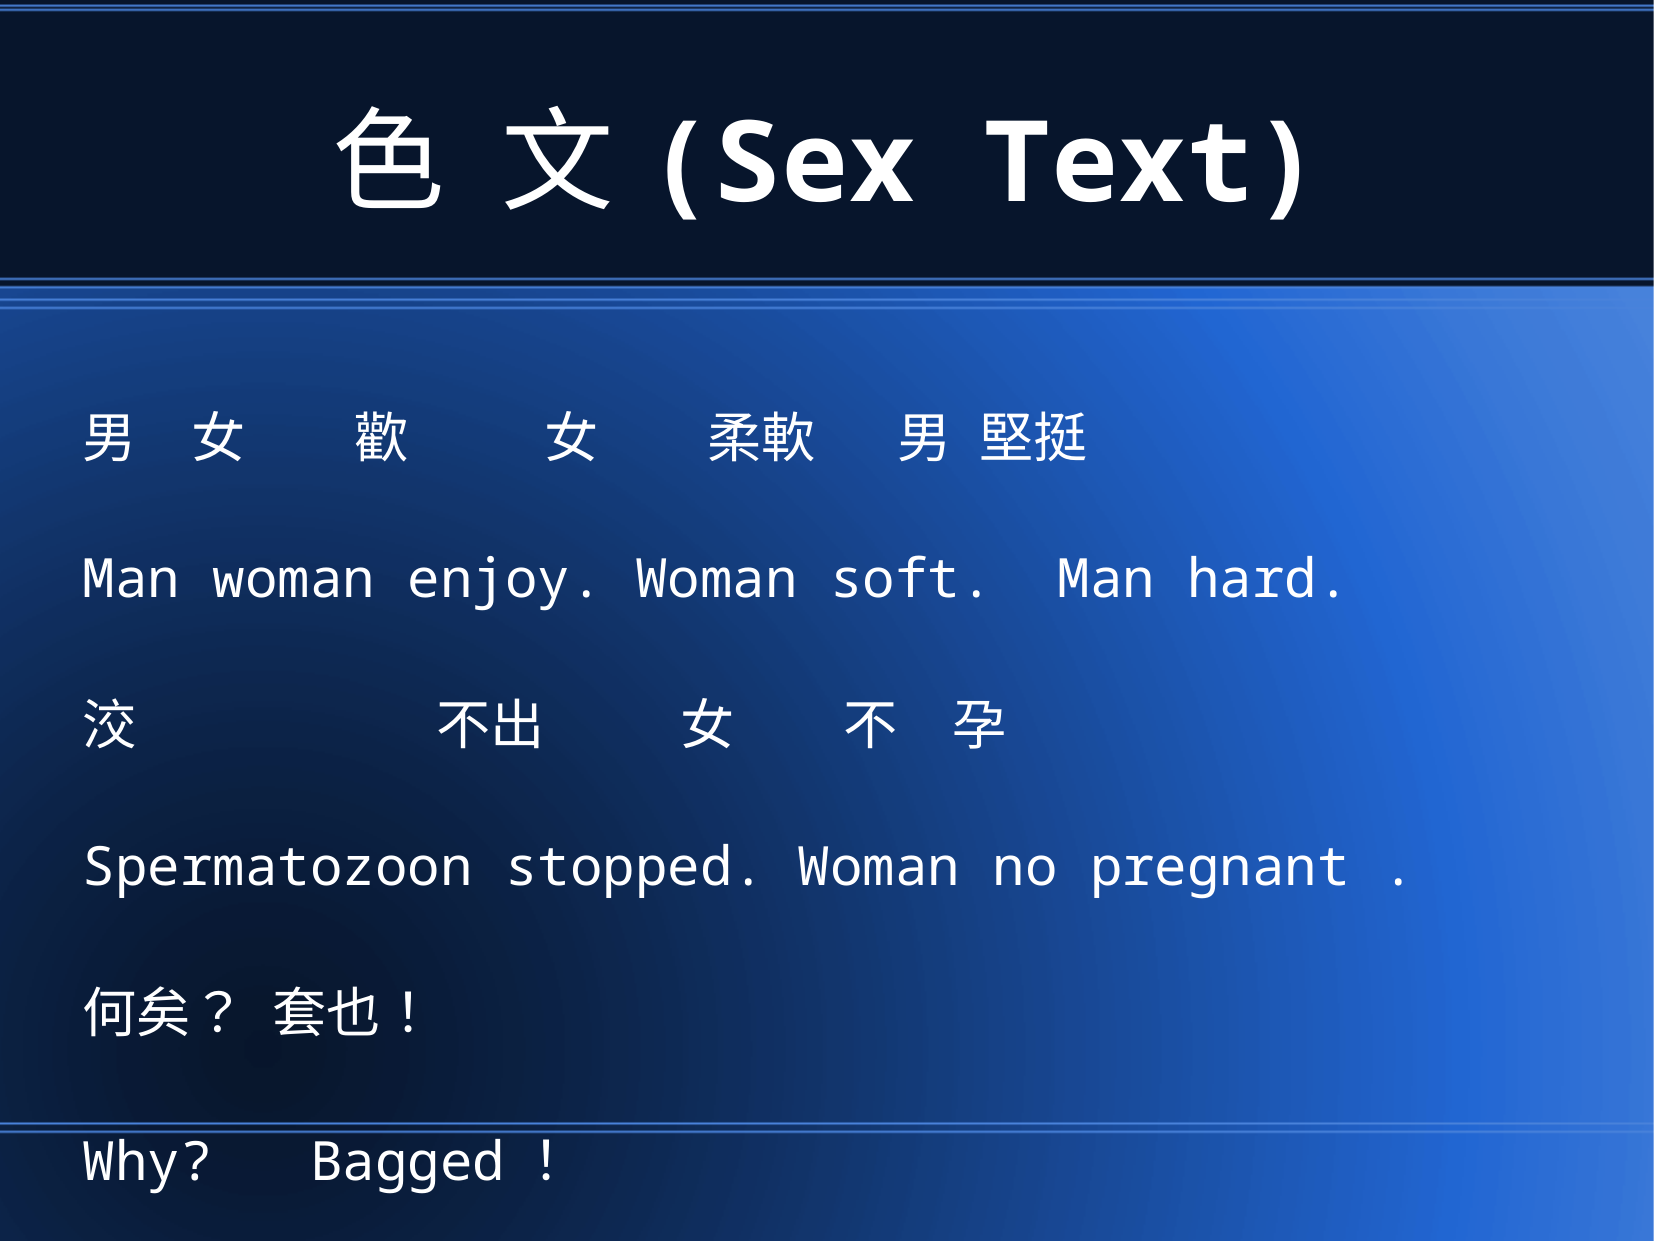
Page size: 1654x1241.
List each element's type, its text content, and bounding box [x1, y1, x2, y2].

list 男 女 歡 女 柔軟 男 堅挺 Man woman enjoy. Woman soft. Man hard. 洨 不出 女 不 孕 Spermatozoon stopped. Woman no pregnant . 何矣？ 套也！ Why? Bagged！ [82, 355, 1571, 1241]
picture [0, 0, 1654, 1241]
title 色 文(Sex Text) [82, 49, 1571, 257]
